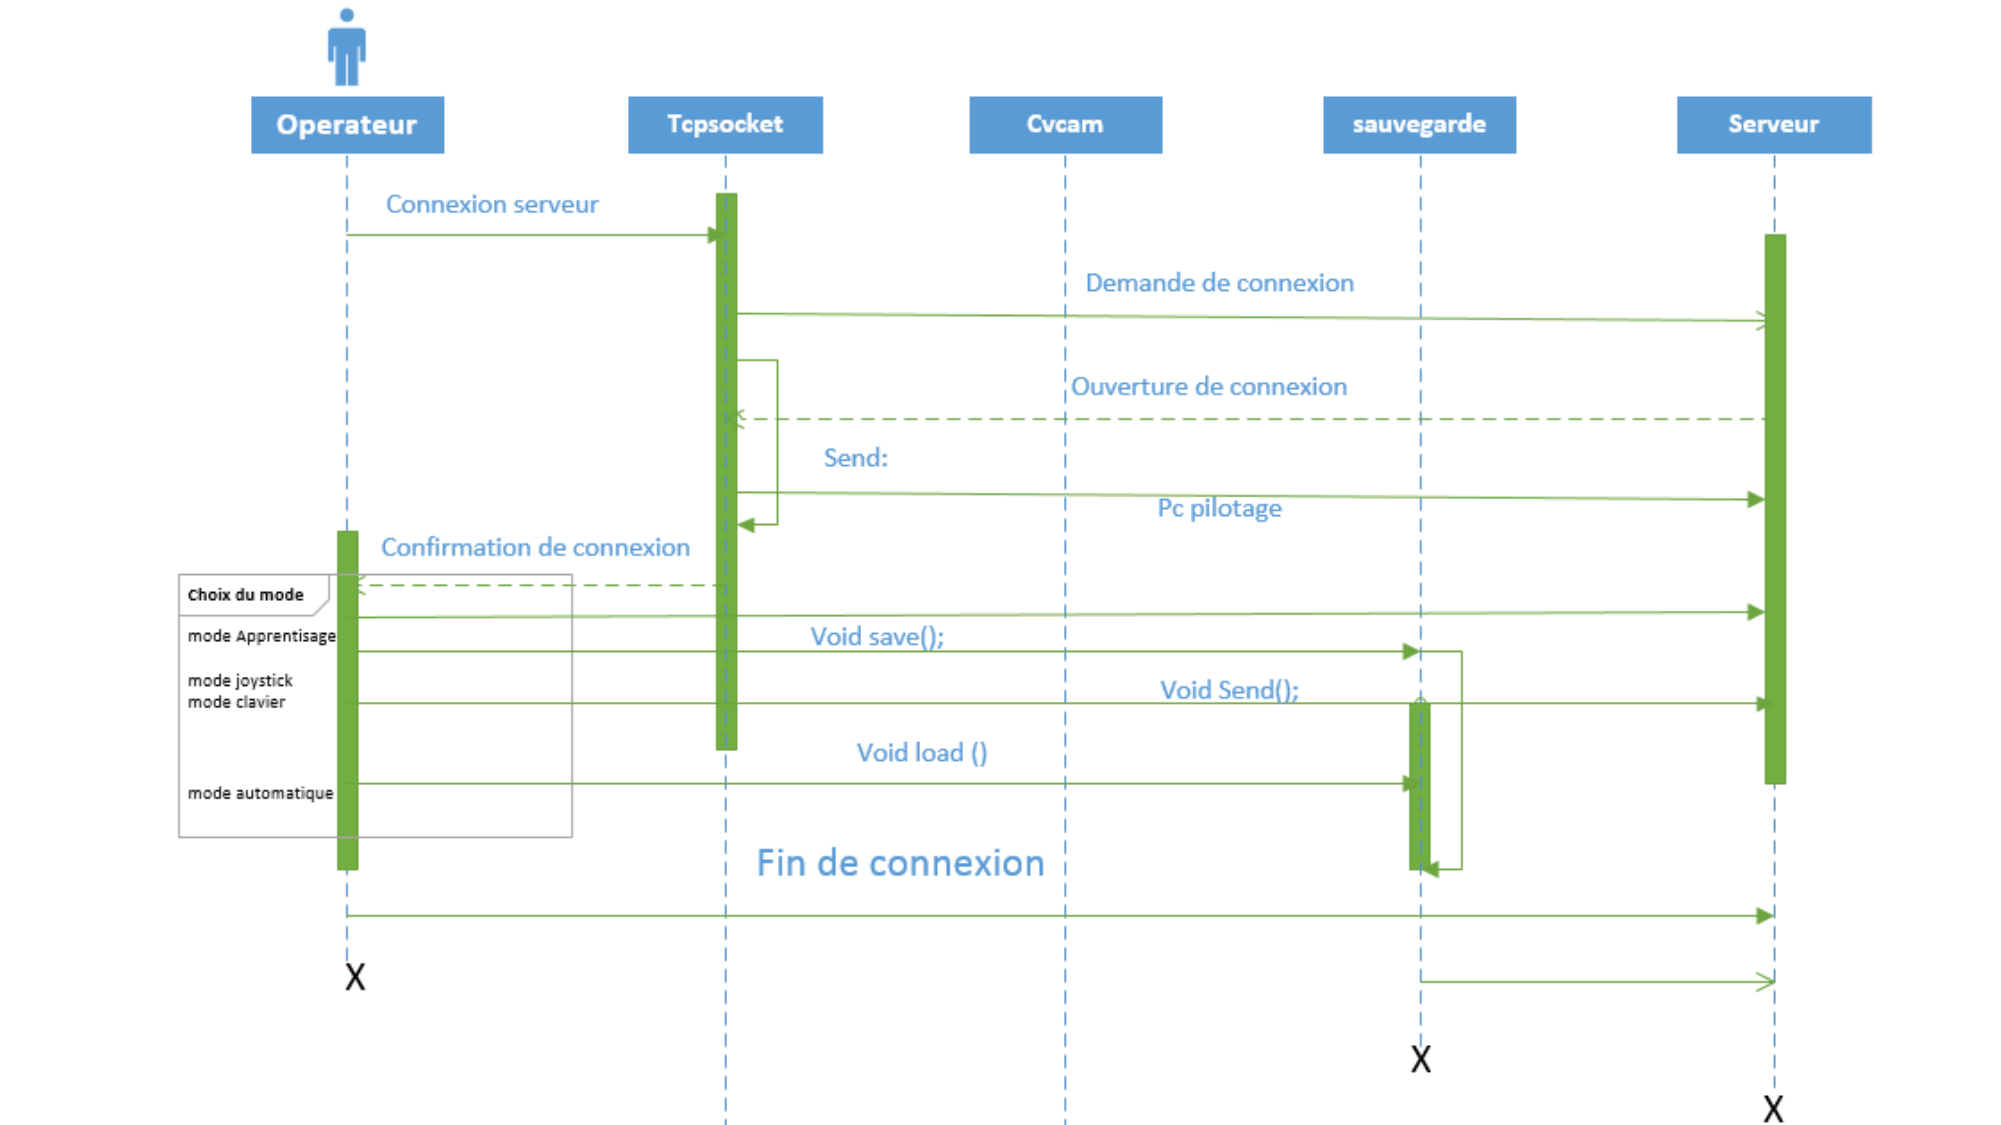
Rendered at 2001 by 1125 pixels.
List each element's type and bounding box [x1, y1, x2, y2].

picture [141, 4, 1926, 1125]
